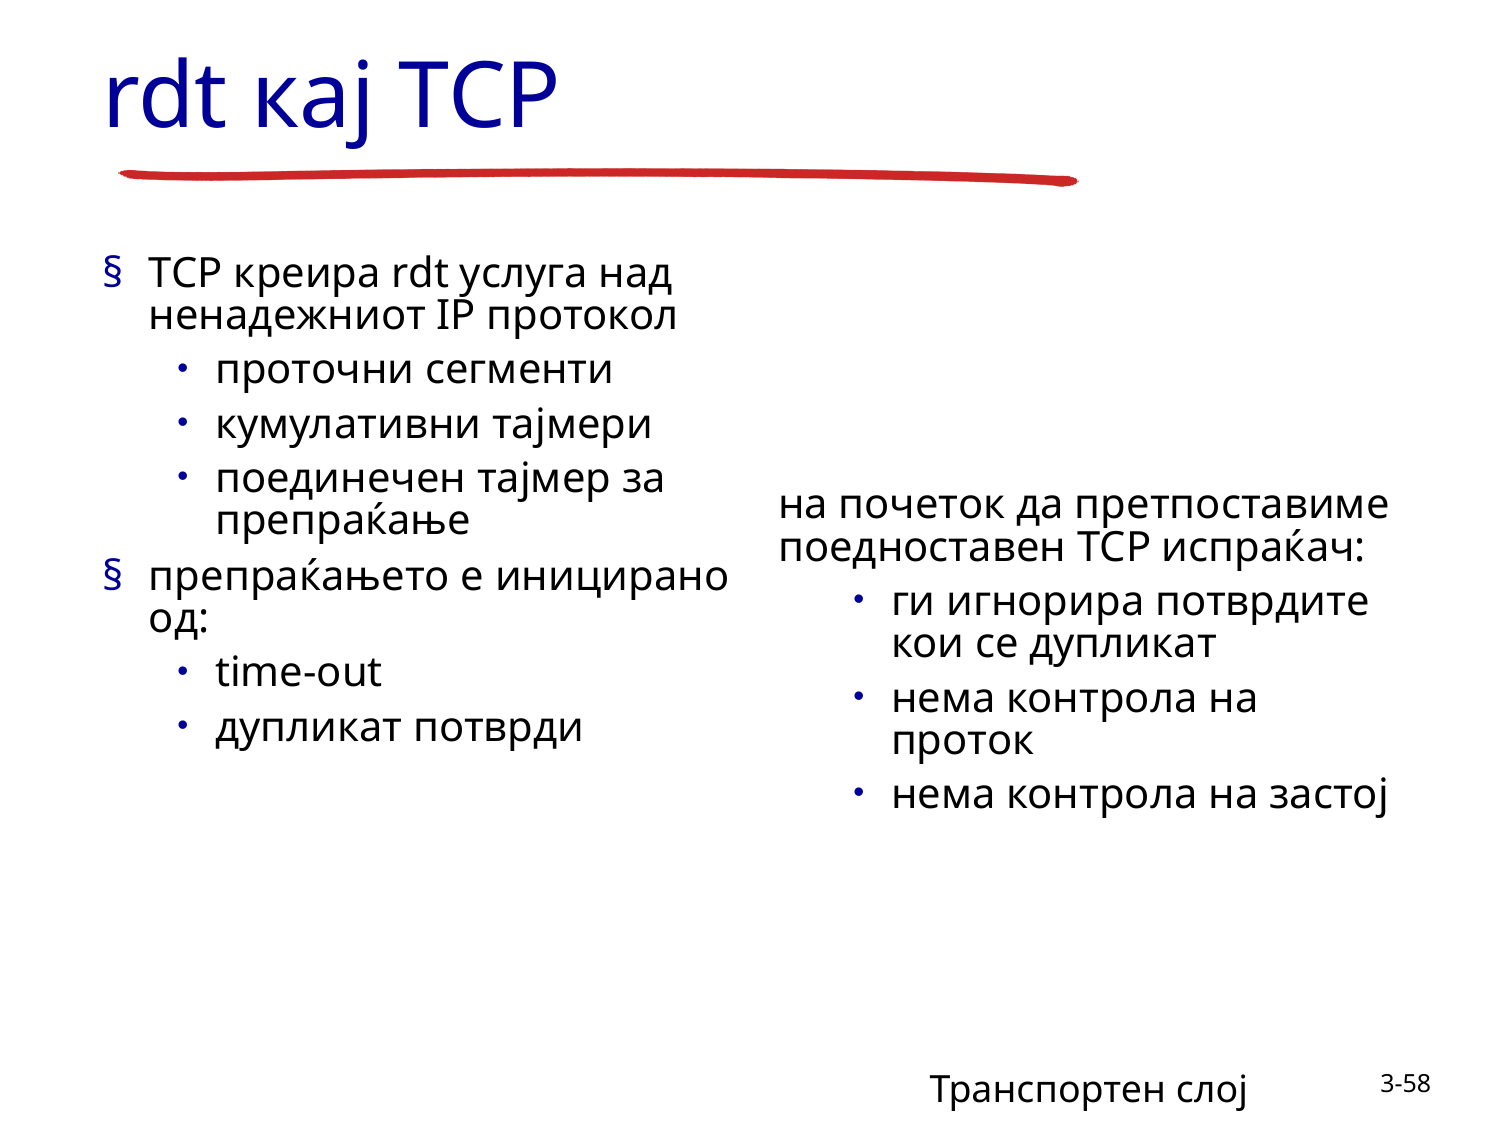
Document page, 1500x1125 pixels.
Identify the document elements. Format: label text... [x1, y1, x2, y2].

title rdt кај TCP [87, 28, 1363, 216]
footer Транспортен слој [914, 1057, 1390, 1105]
list на почеток да претпоставиме поедноставен TCP испраќач: ги игнорира потврдите кои се дупликат нема контрола на проток нема контрола на застој [763, 477, 1409, 962]
list TCP креира rdt услуга над ненадежниот IP протокол проточни сегменти кумулативни тајмери поединечен тајмер за препраќање препраќањето е иницирано од: time-out дупликат потврди [87, 246, 756, 1009]
slide_number 3-<number> [1365, 1060, 1477, 1106]
picture [114, 163, 1090, 192]
